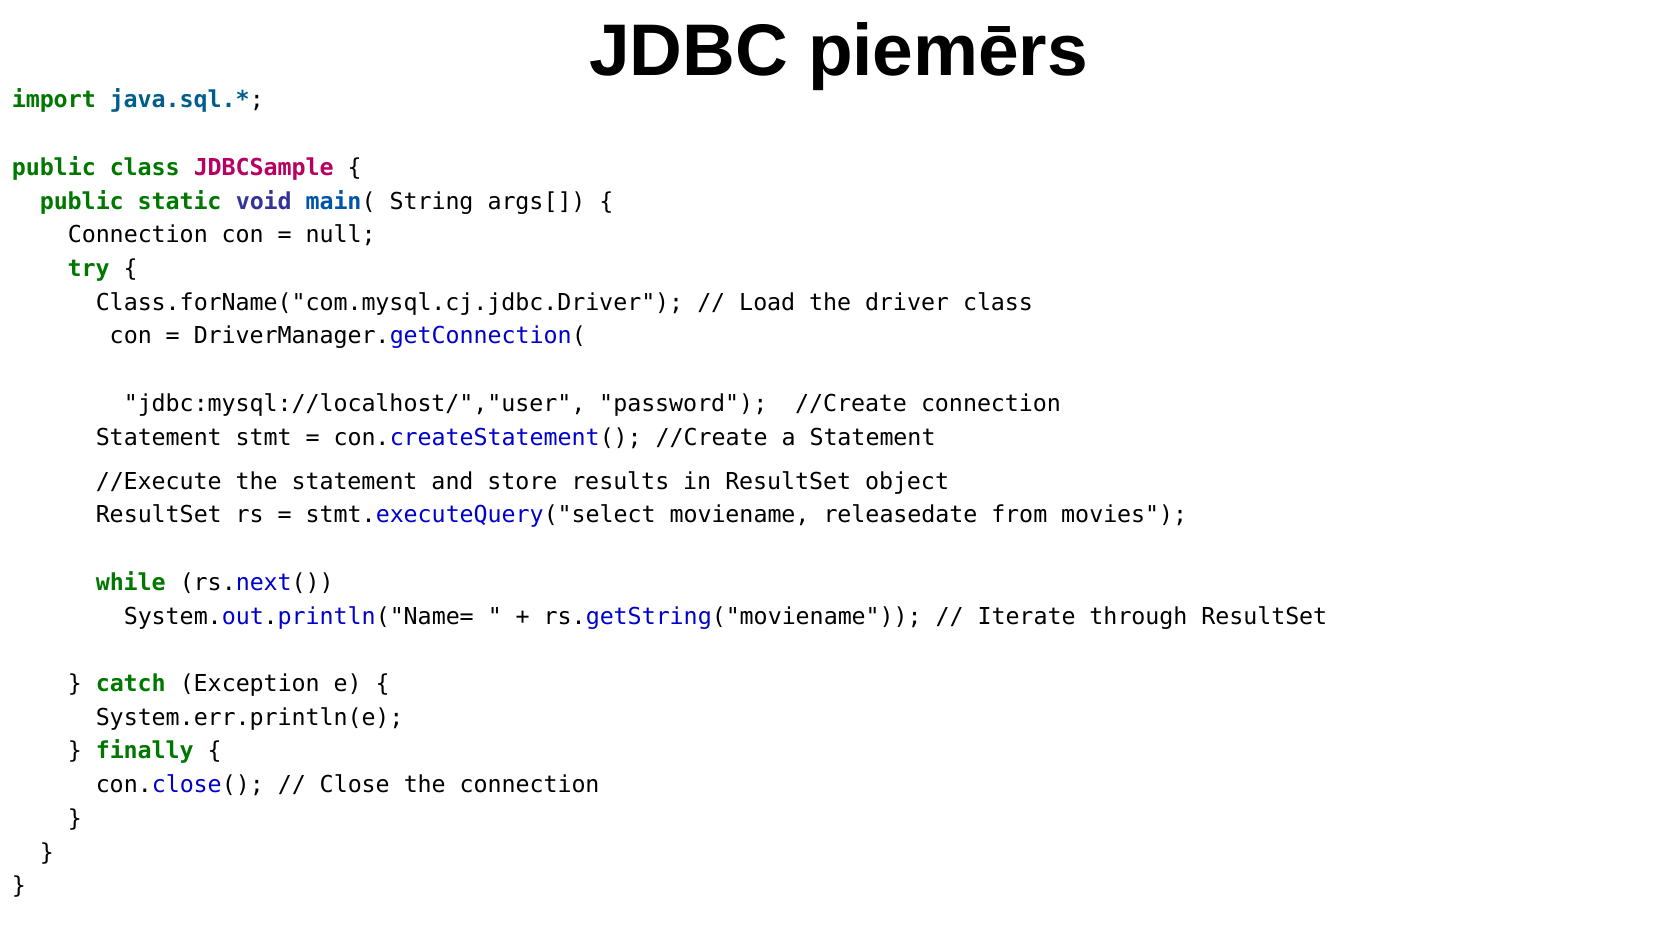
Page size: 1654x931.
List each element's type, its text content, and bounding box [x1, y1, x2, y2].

list import java.sql.*; public class JDBCSample { public static void main( String args[]) { Connection con = null; try { Class.forName("com.mysql.cj.jdbc.Driver"); // Load the driver class con = DriverManager.getConnection( "jdbc:mysql://localhost/","user", "password"); //Create connection Statement stmt = con.createStatement(); //Create a Statement //Execute the statement and store results in ResultSet object ResultSet rs = stmt.executeQuery("select moviename, releasedate from movies"); while (rs.next()) System.out.println("Name= " + rs.getString("moviename")); // Iterate through ResultSet } catch (Exception e) { System.err.println(e); } finally { con.close(); // Close the connection } } } [11, 79, 1630, 922]
title JDBC piemērs [94, 8, 1583, 79]
